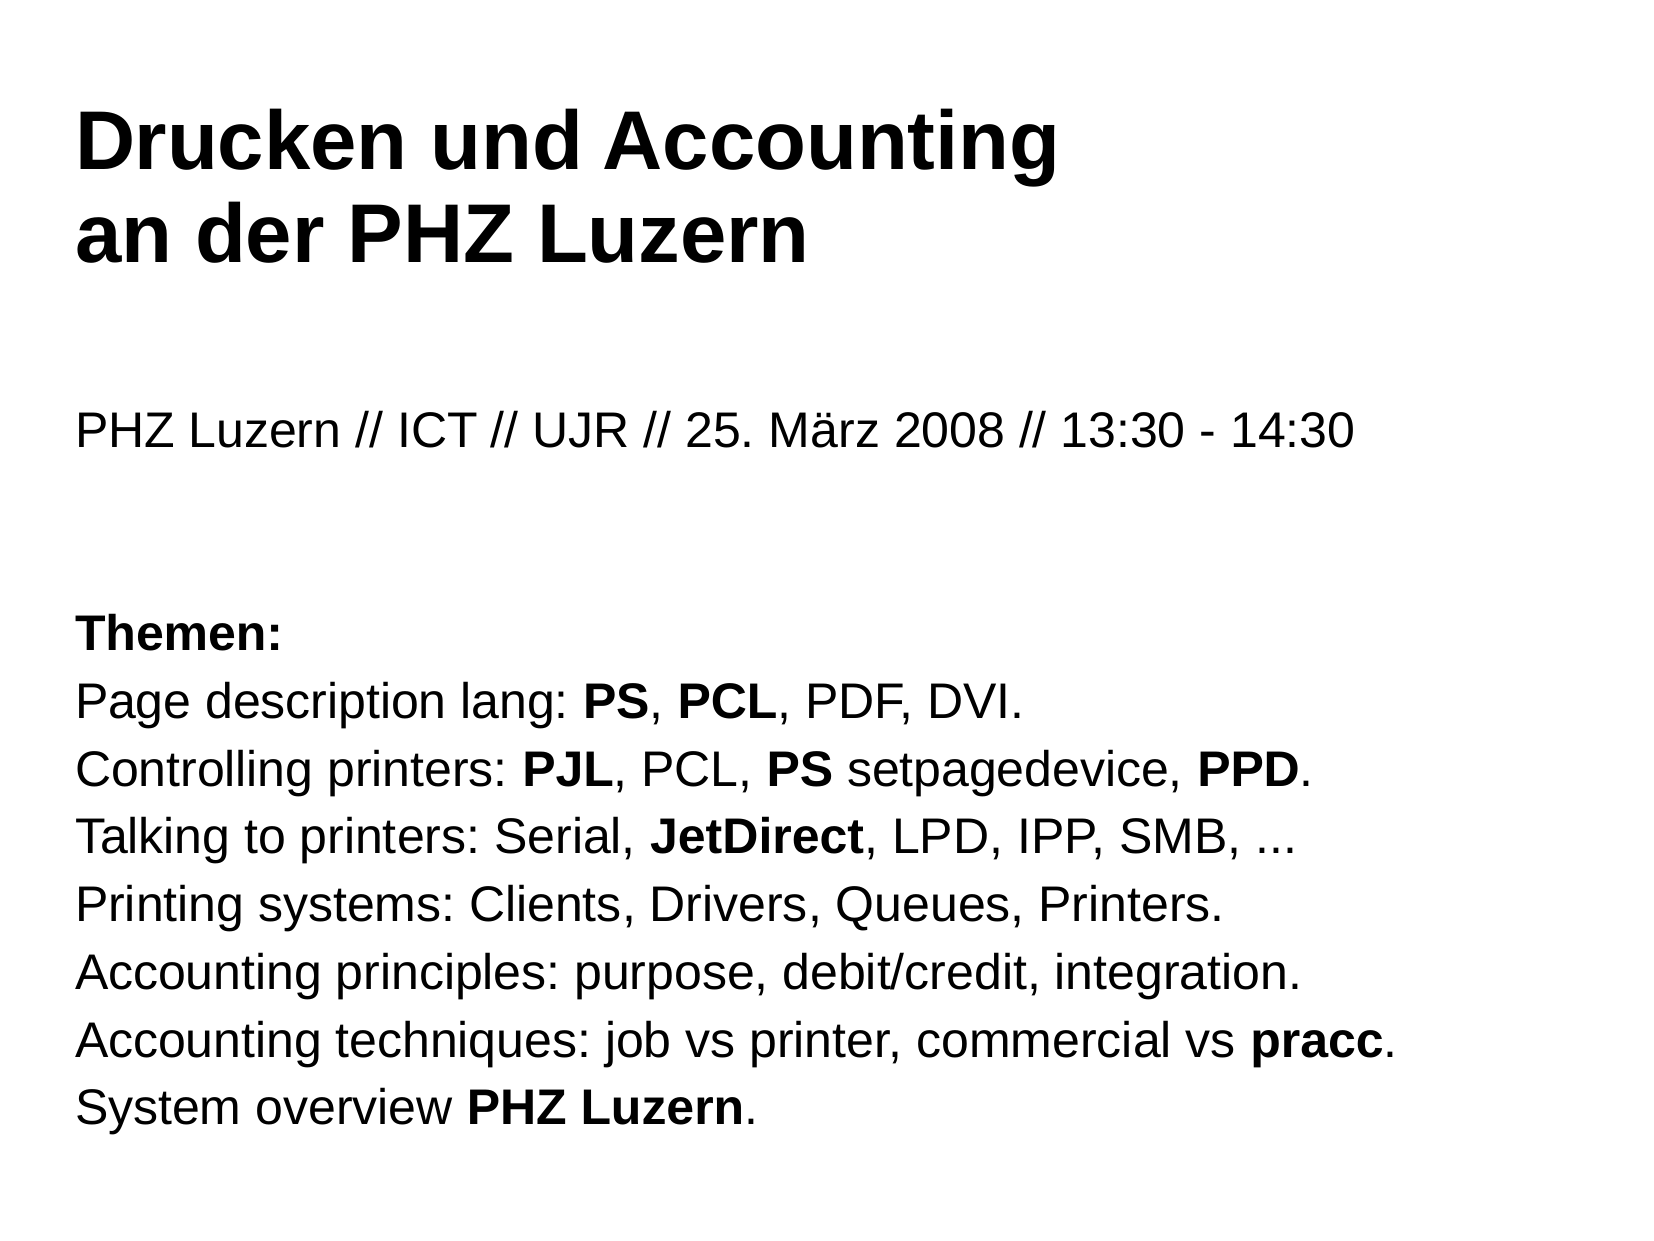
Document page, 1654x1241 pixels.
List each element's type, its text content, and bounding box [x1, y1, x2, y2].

title Drucken und Accounting an der PHZ Luzern [75, 75, 1576, 301]
subtitle PHZ Luzern // ICT // UJR // 25. März 2008 // 13:30 - 14:30 Themen: Page description lang: PS, PCL, PDF, DVI. Controlling printers: PJL, PCL, PS setpagedevice, PPD. Talking to printers: Serial, JetDirect, LPD, IPP, SMB, ... Printing systems: Clients, Drivers, Queues, Printers. Accounting principles: purpose, debit/credit, integration. Accounting techniques: job vs printer, commercial vs pracc. System overview PHZ Luzern. [75, 337, 1576, 1201]
